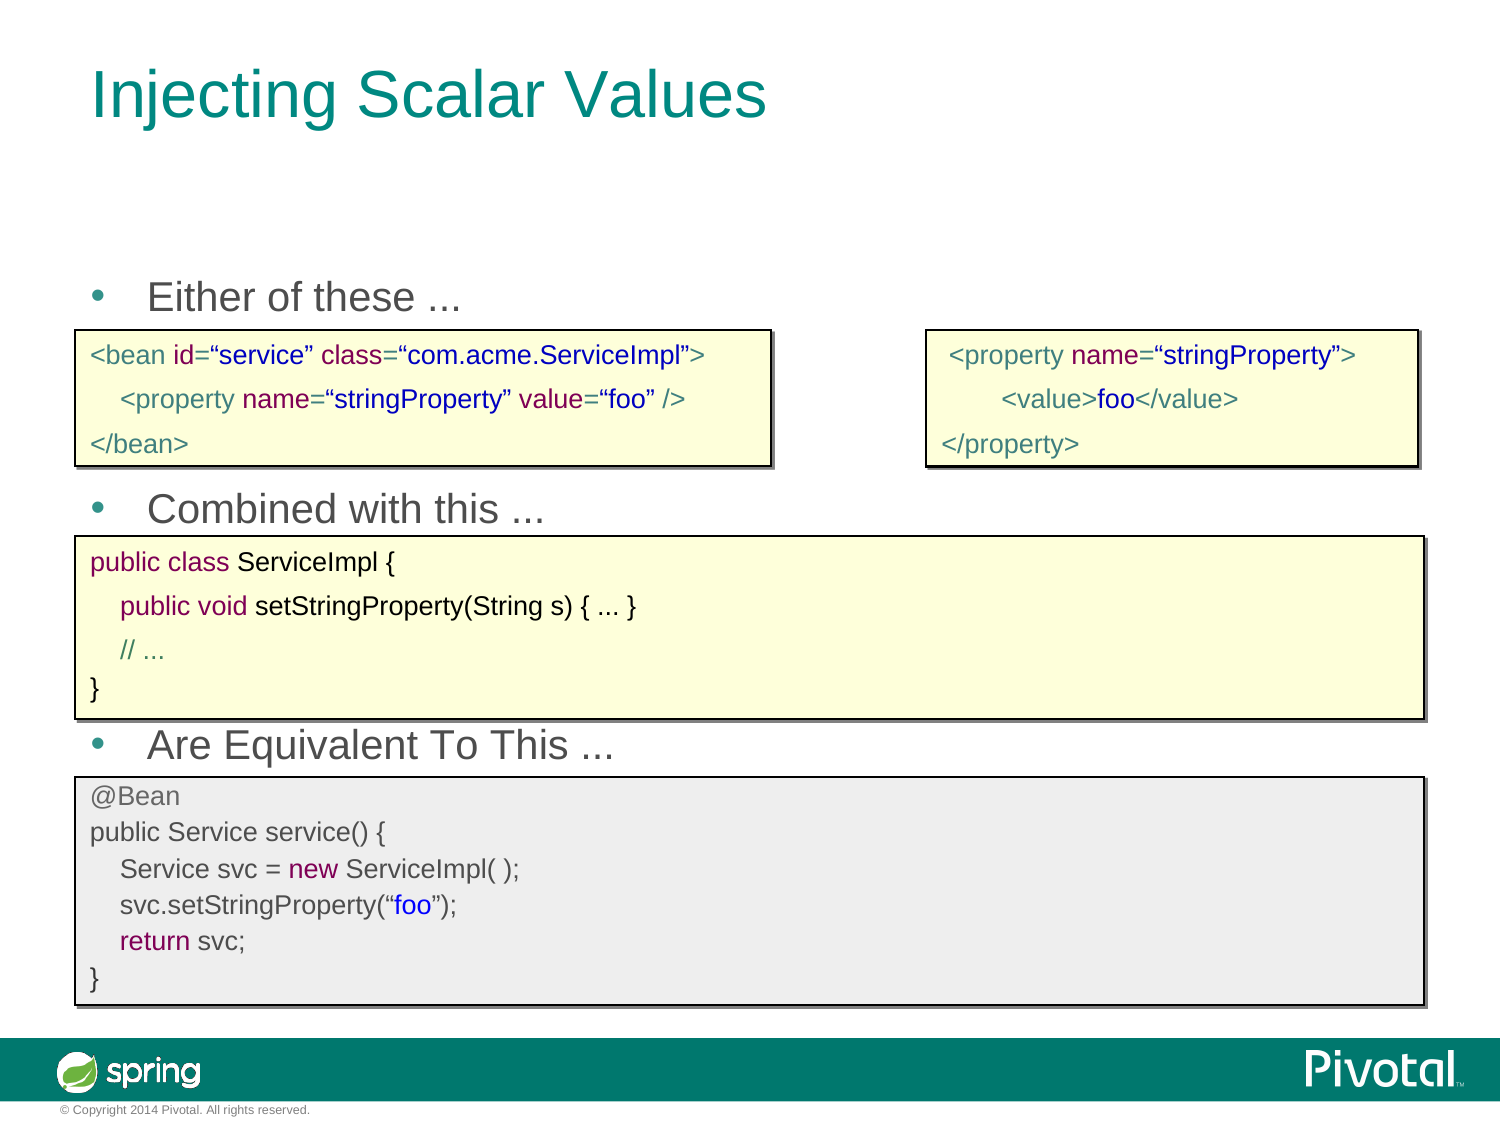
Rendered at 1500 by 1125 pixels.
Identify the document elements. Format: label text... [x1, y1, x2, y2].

list Either of these ... Combined with this ... Are Equivalent To This ... [75, 720, 1426, 1013]
title Injecting Scalar Values [75, 37, 1425, 225]
picture [32, 1041, 210, 1103]
list <bean id=“service” class=“com.acme.ServiceImpl”> <property name=“stringProperty” value=“foo” /> </bean> [75, 330, 772, 467]
list public class ServiceImpl { public void setStringProperty(String s) { ... } // ... } [75, 536, 1425, 720]
list Either of these ... Combined with this ... Are Equivalent To This ... [75, 262, 1426, 537]
list <property name=“stringProperty”> <value>foo</value> </property> [926, 329, 1419, 467]
text_box @Bean public Service service() { Service svc = new ServiceImpl( ); svc.setStringProperty(“foo”); return svc; } [75, 776, 1425, 1005]
picture [1306, 1050, 1464, 1087]
